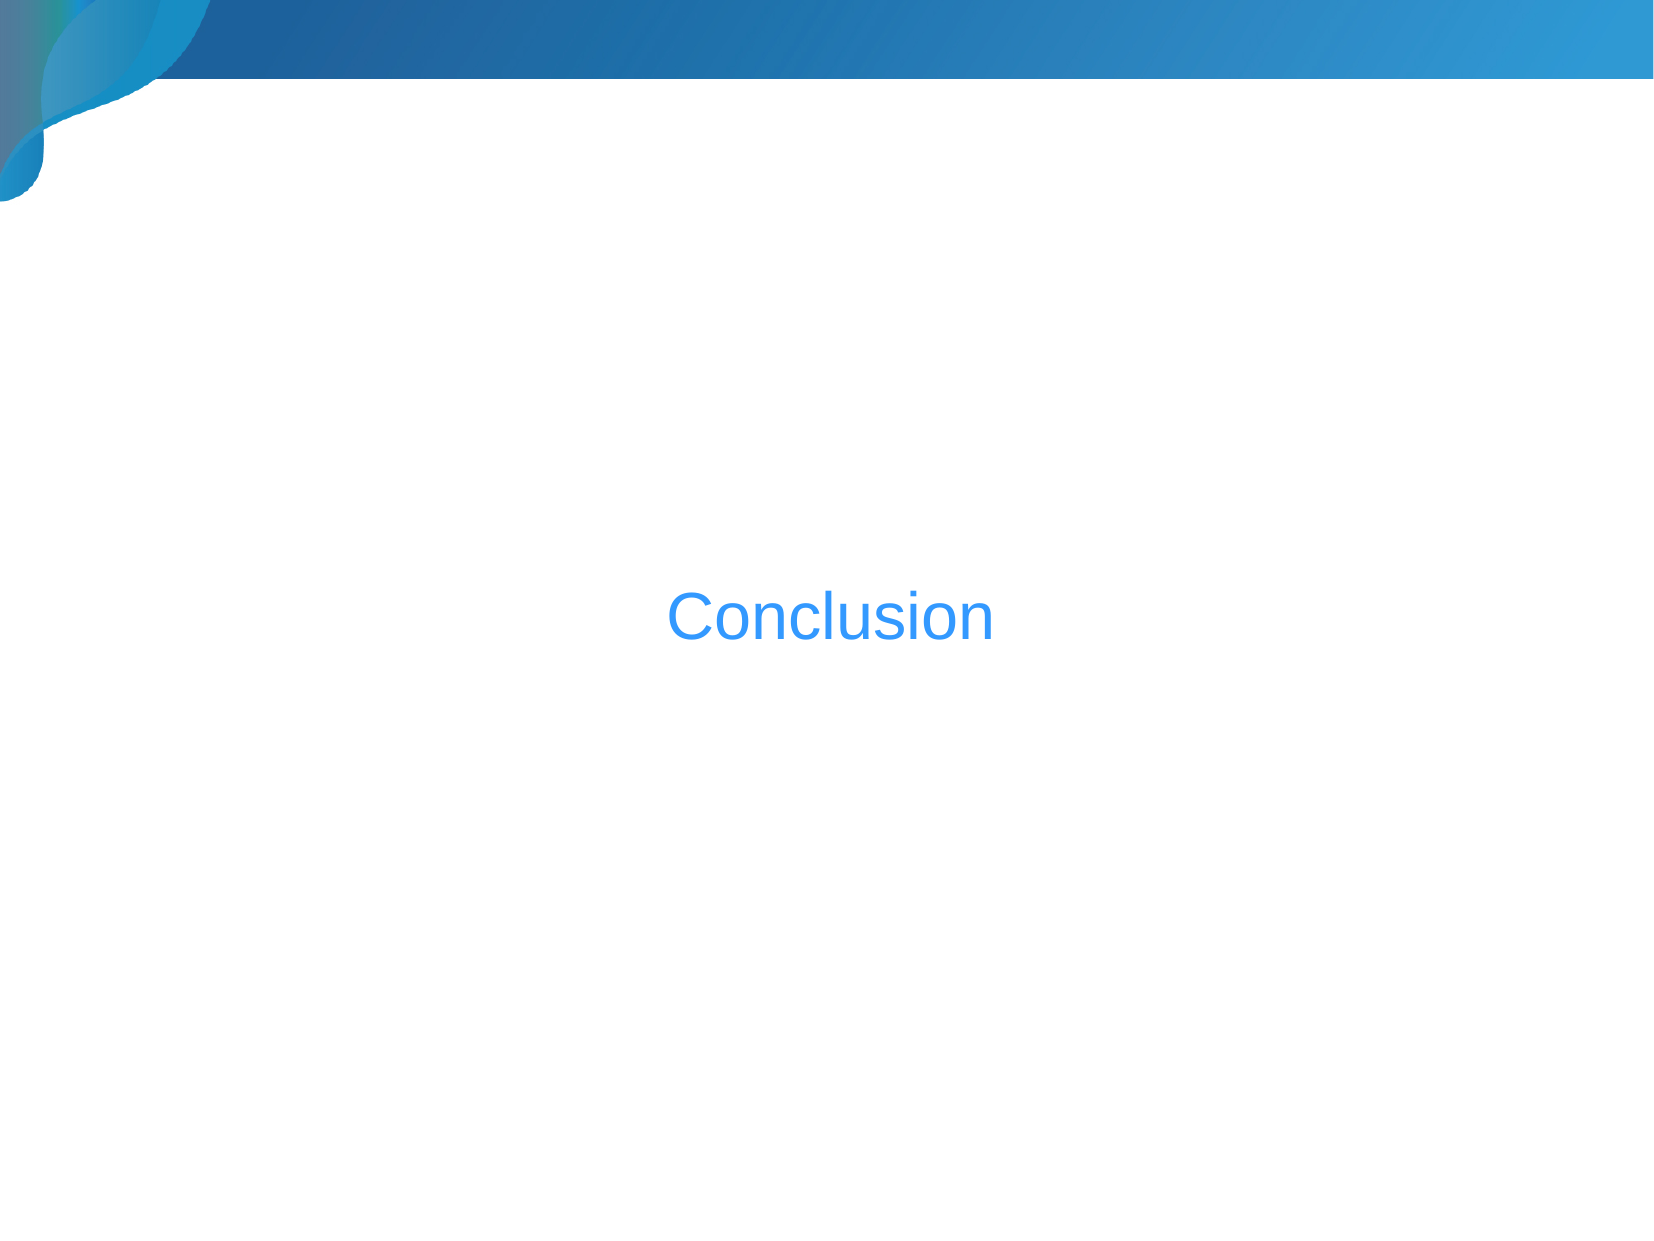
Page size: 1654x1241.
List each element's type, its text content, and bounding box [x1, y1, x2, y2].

title Conclusion [86, 520, 1576, 713]
picture [0, 0, 1654, 1241]
